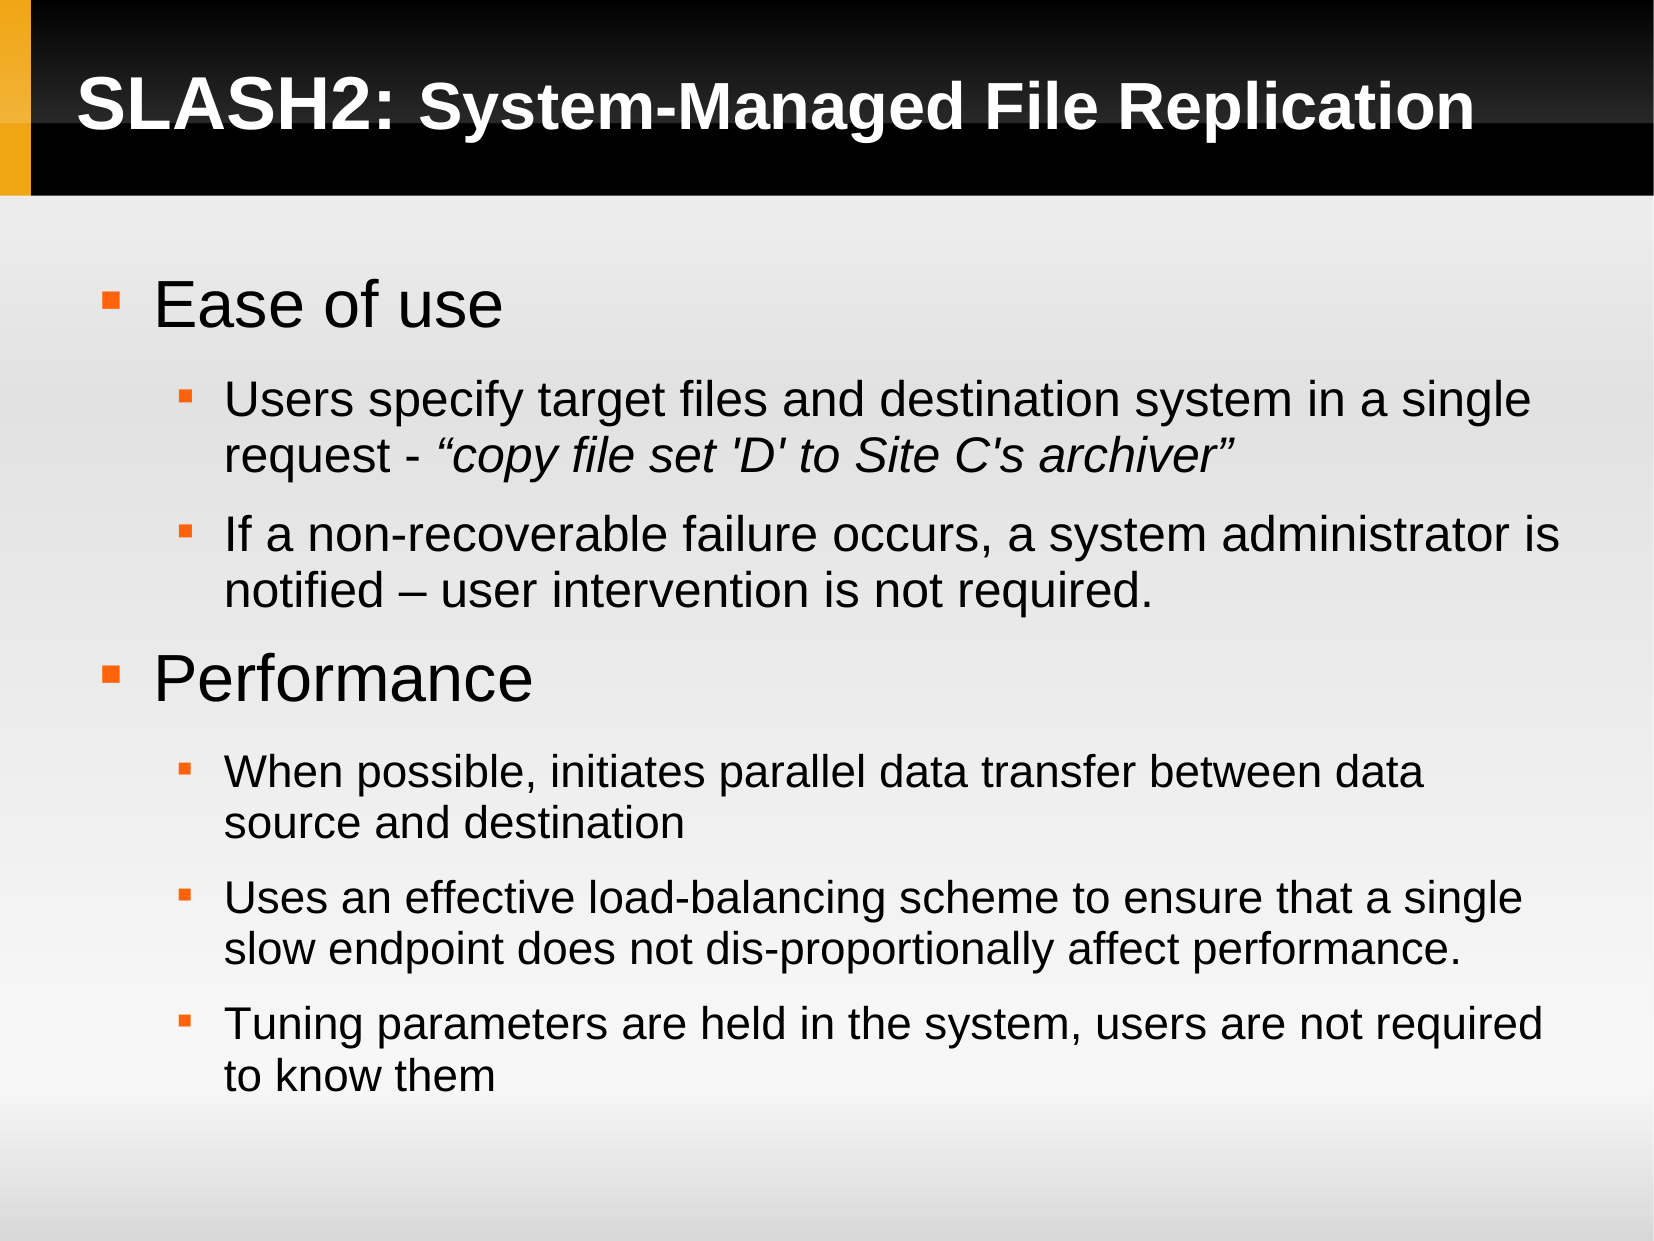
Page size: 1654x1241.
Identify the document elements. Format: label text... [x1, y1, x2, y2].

list Ease of use Users specify target files and destination system in a single request - “copy file set 'D' to Site C's archiver” If a non-recoverable failure occurs, a system administrator is notified – user intervention is not required. Performance When possible, initiates parallel data transfer between data source and destination Uses an effective load-balancing scheme to ensure that a single slow endpoint does not dis-proportionally affect performance. Tuning parameters are held in the system, users are not required to know them [82, 266, 1576, 1178]
title SLASH2: System-Managed File Replication [76, 7, 1565, 200]
picture [0, 0, 1654, 1241]
